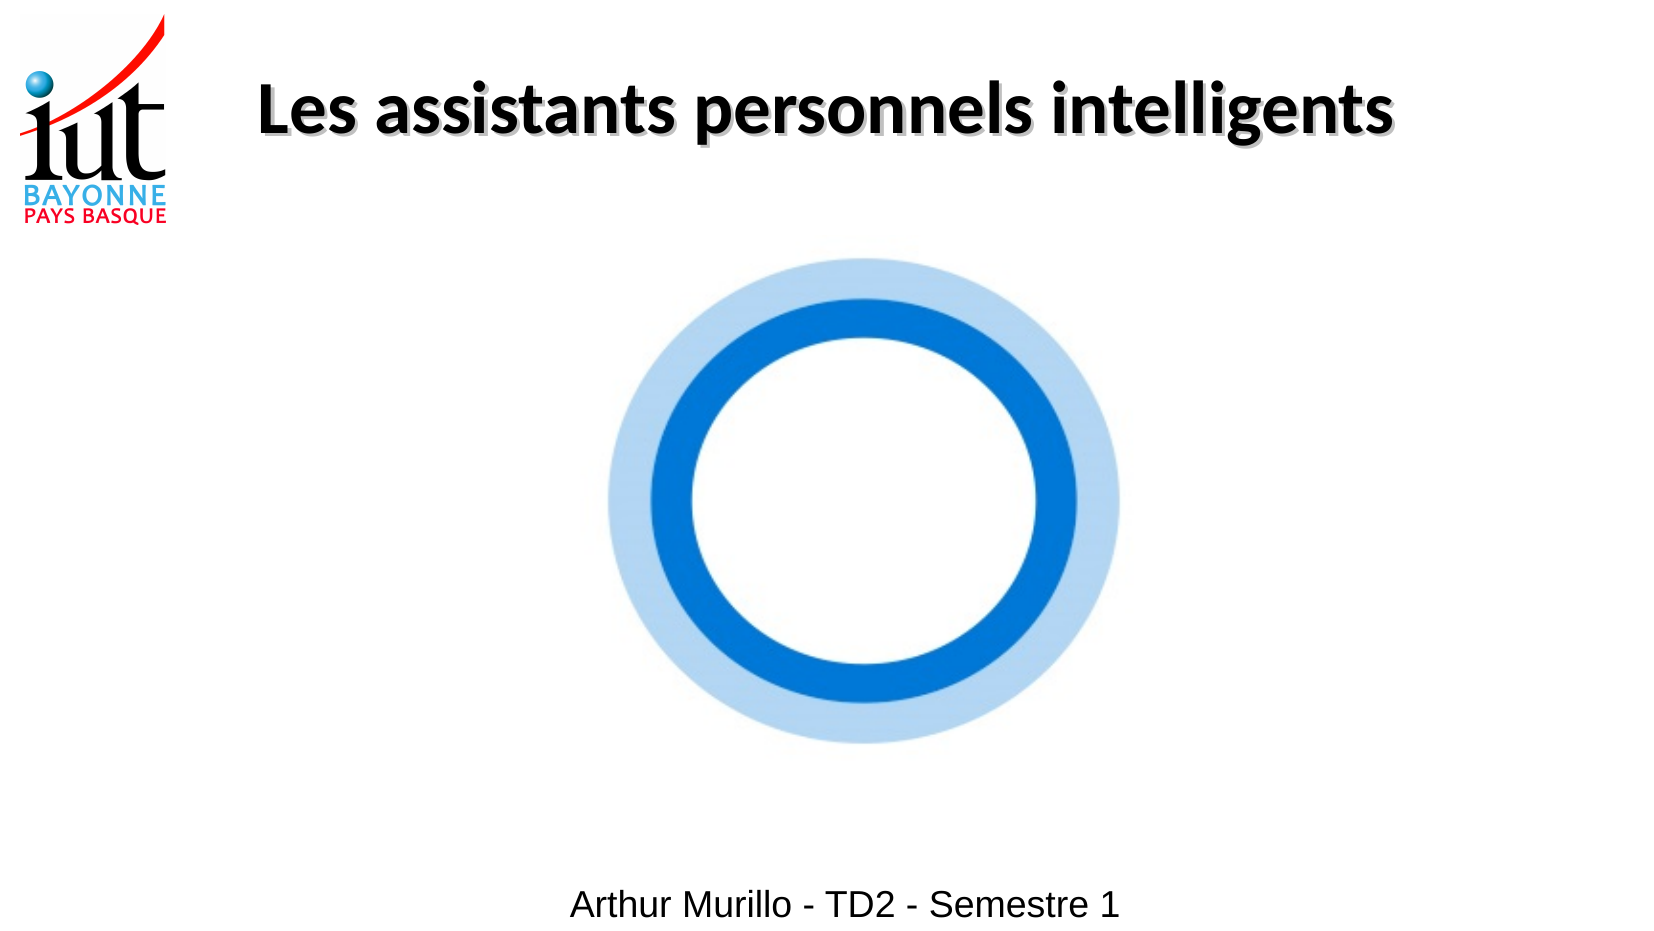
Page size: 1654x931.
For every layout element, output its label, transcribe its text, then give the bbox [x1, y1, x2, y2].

text_box Arthur Murillo - TD2 - Semestre 1 [555, 876, 1246, 931]
picture [459, 235, 1262, 775]
picture [20, 14, 166, 226]
title Les assistants personnels intelligents [166, 37, 1571, 193]
